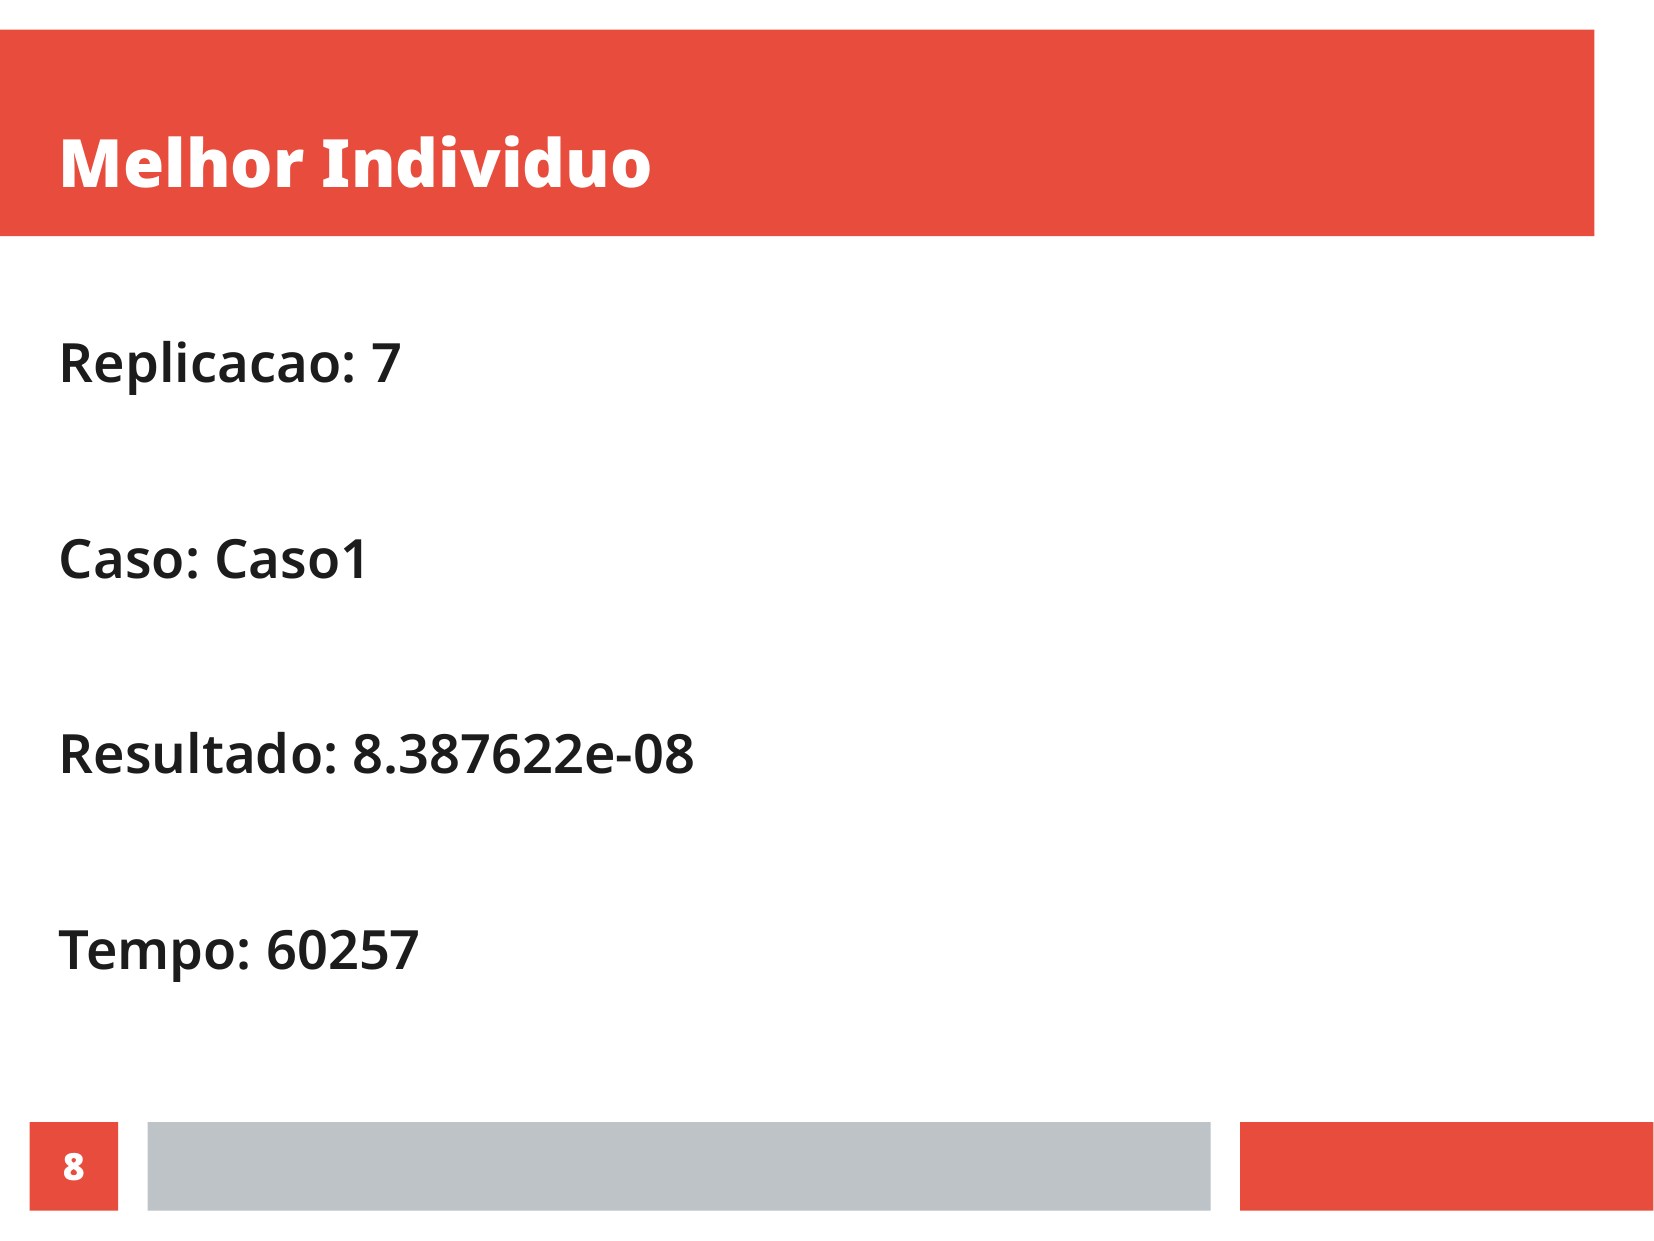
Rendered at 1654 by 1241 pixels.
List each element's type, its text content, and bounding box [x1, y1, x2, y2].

title Melhor Individuo [59, 59, 1595, 207]
list Replicacao: 7 Caso: Caso1 Resultado: 8.387622e-08 Tempo: 60257 [59, 324, 1565, 1093]
